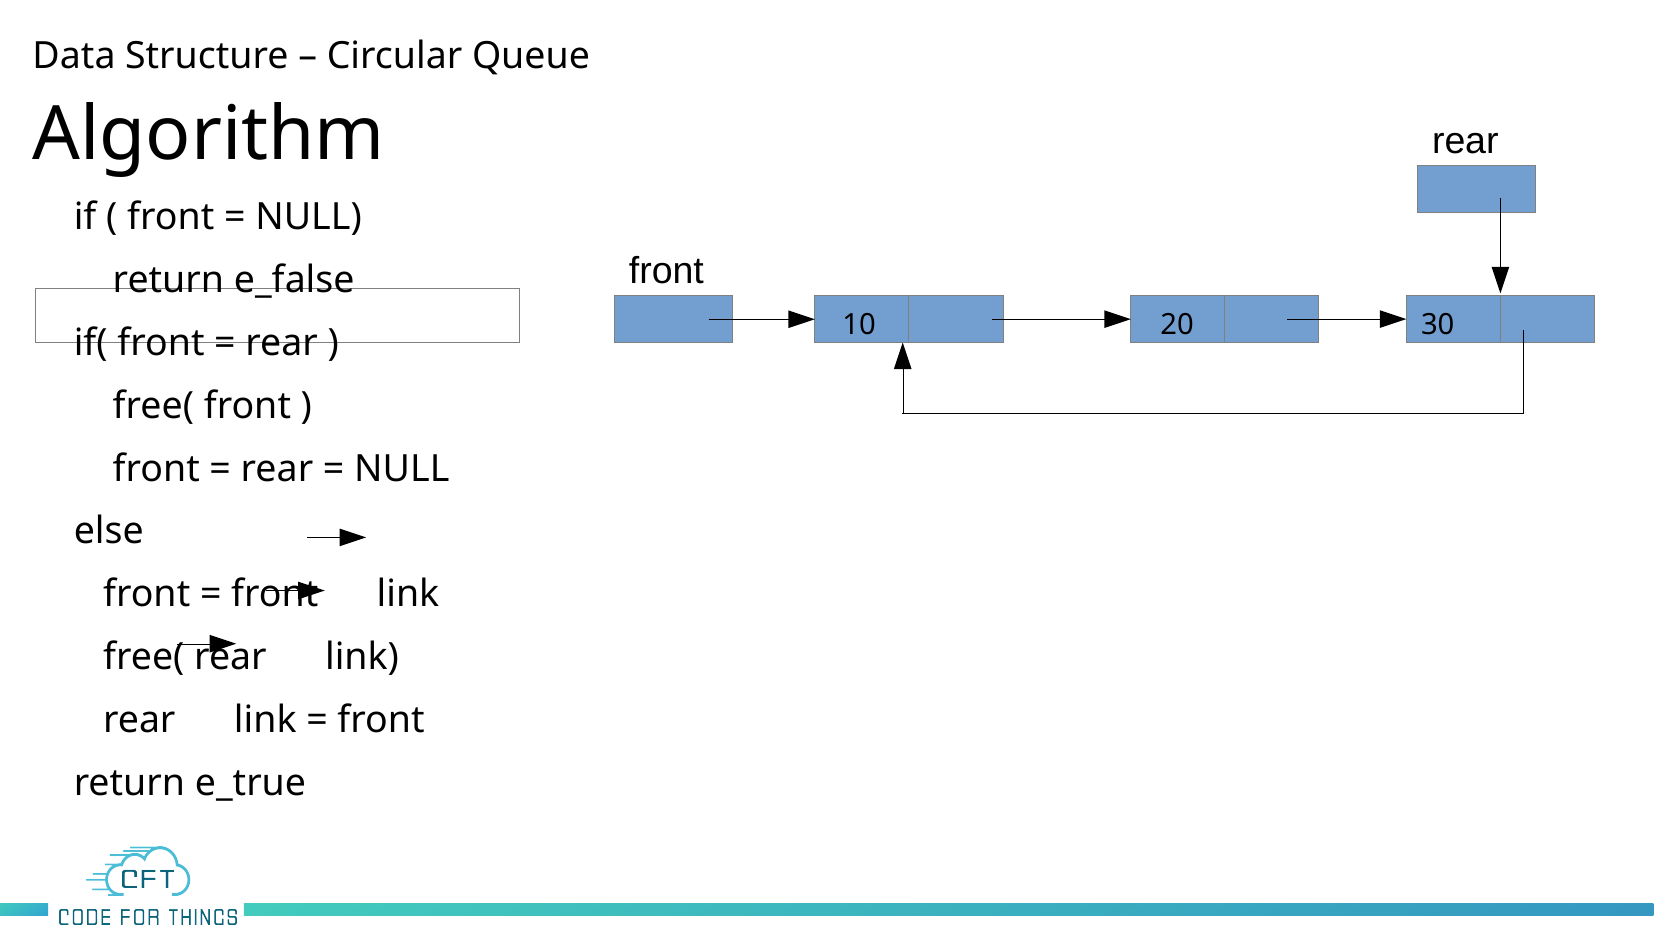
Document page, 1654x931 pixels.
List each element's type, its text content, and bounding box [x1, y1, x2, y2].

title Data Structure – Circular Queue Algorithm [32, 11, 1524, 199]
text_box [910, 295, 1004, 343]
text_box [1488, 295, 1595, 343]
text_box [1130, 295, 1145, 343]
text_box [814, 295, 827, 343]
text_box rear [1417, 112, 1533, 170]
text_box [1417, 165, 1536, 213]
text_box 10 [827, 295, 910, 345]
picture [59, 851, 237, 925]
text_box [1228, 295, 1319, 343]
text_box if ( front = NULL) return e_false if( front = rear ) free( front ) front = rear = NULL else front = front link free( rear link) rear link = front return e_true [0, 182, 727, 851]
text_box 20 [1145, 295, 1228, 345]
text_box [614, 295, 733, 343]
text_box 30 [1406, 295, 1488, 345]
text_box front [614, 242, 730, 300]
